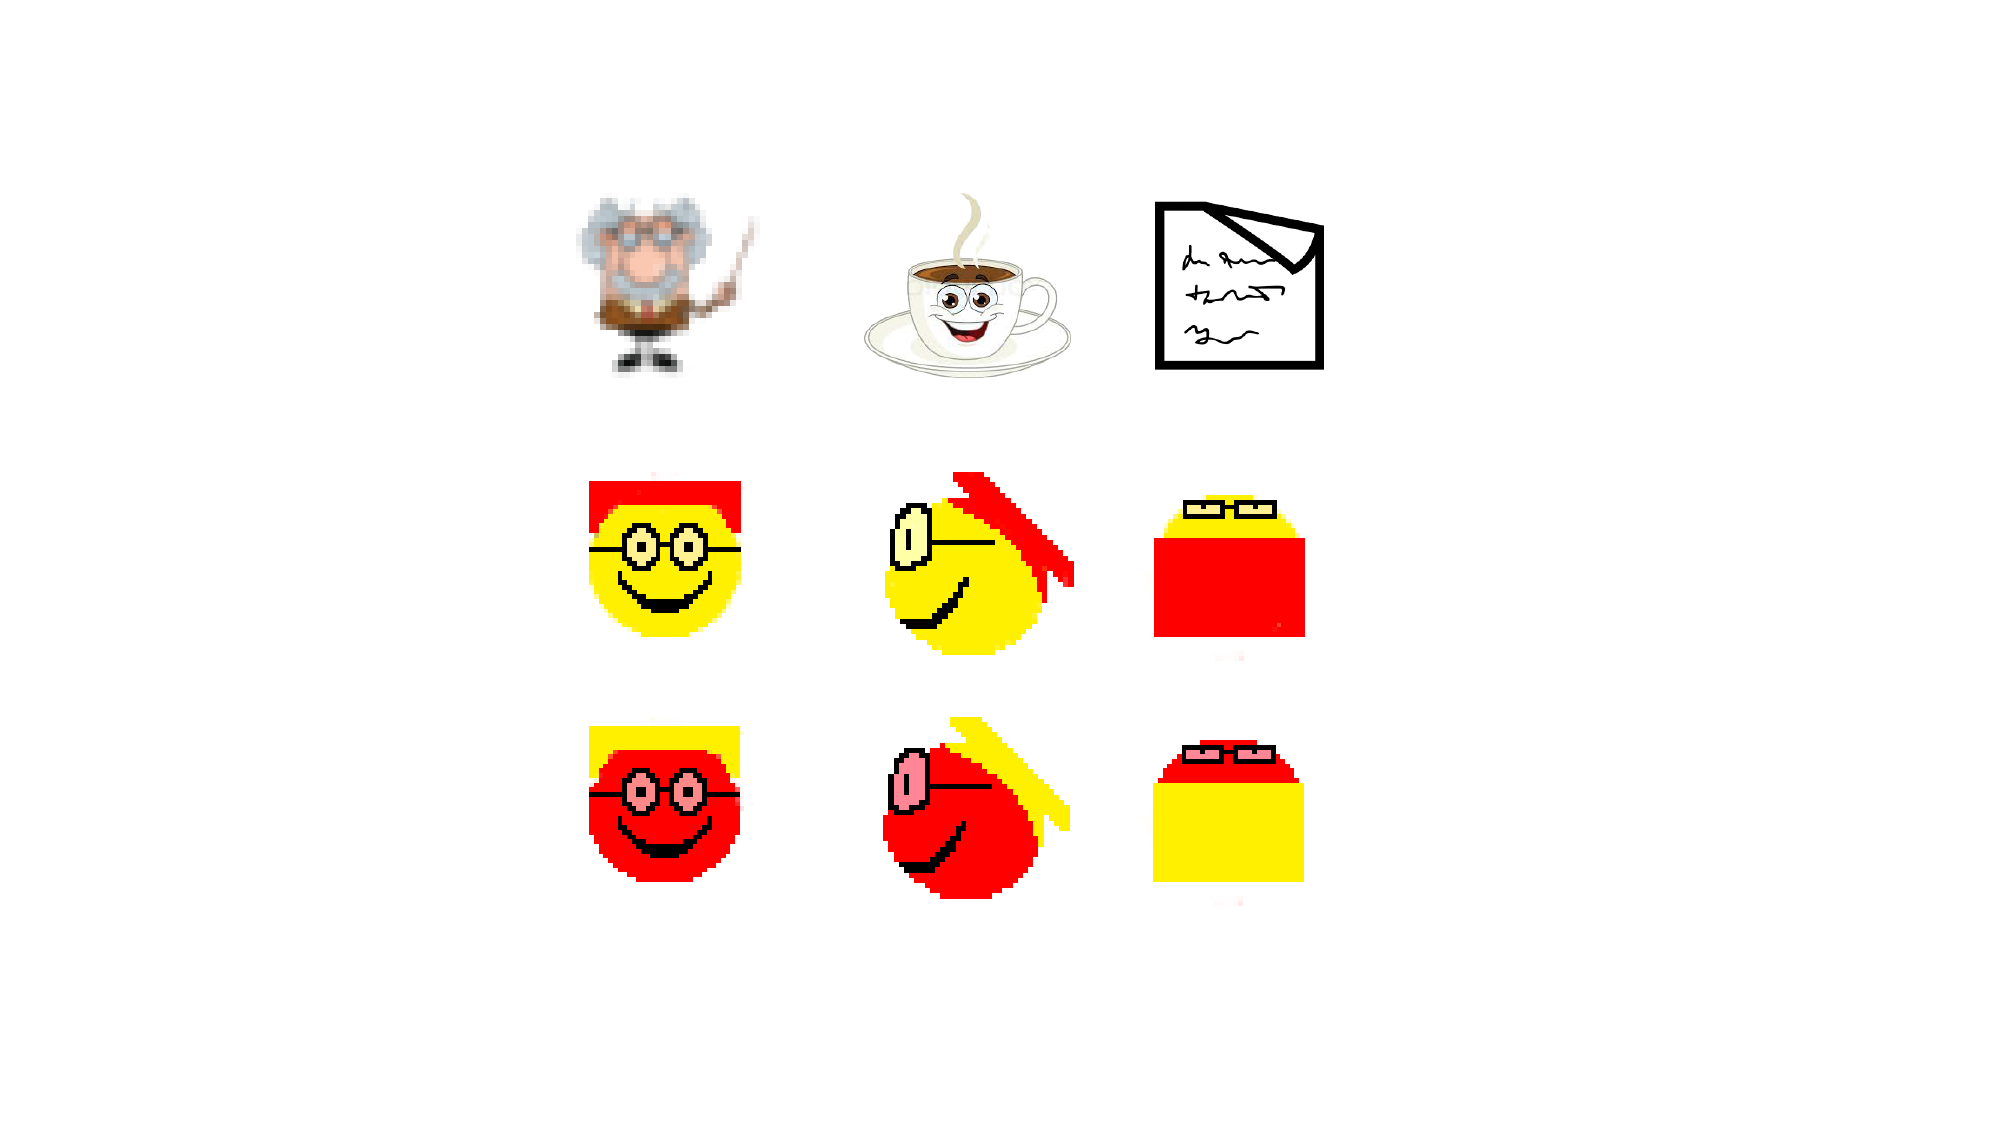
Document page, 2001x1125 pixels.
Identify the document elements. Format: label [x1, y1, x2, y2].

picture [571, 193, 760, 378]
picture [864, 193, 1071, 378]
picture [1136, 472, 1324, 661]
picture [1135, 718, 1323, 906]
picture [864, 472, 1074, 682]
picture [571, 718, 759, 906]
picture [1155, 201, 1324, 370]
picture [863, 718, 1070, 925]
picture [571, 472, 760, 661]
